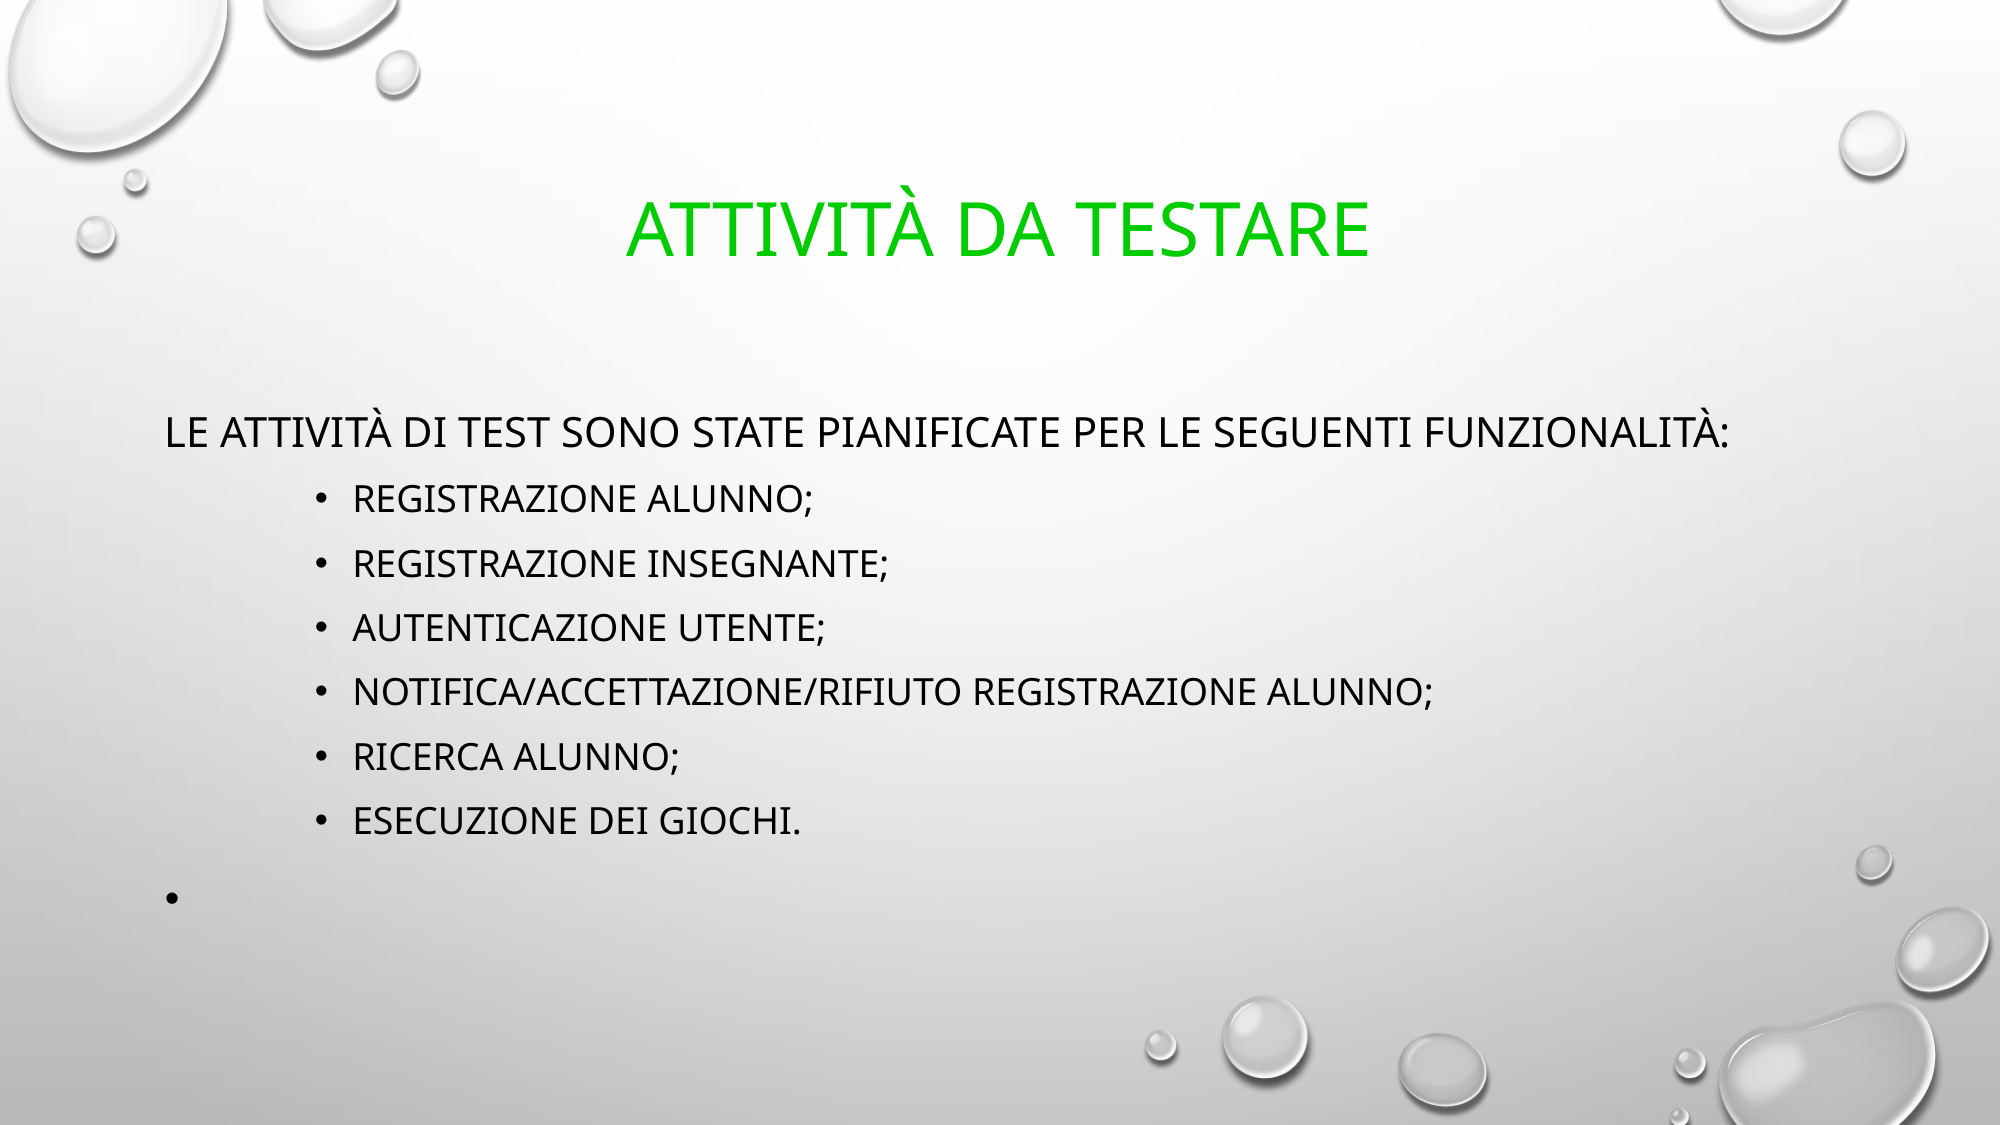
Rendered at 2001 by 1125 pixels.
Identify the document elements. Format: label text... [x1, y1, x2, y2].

title Attività da testare [149, 101, 1851, 364]
list Le attività di test sono state pianificate per le seguenti funzionalità: Registrazione Alunno; Registrazione Insegnante; Autenticazione Utente; Notifica/Accettazione/Rifiuto Registrazione Alunno; Ricerca alunno; Esecuzione dei giochi. [149, 388, 1850, 950]
